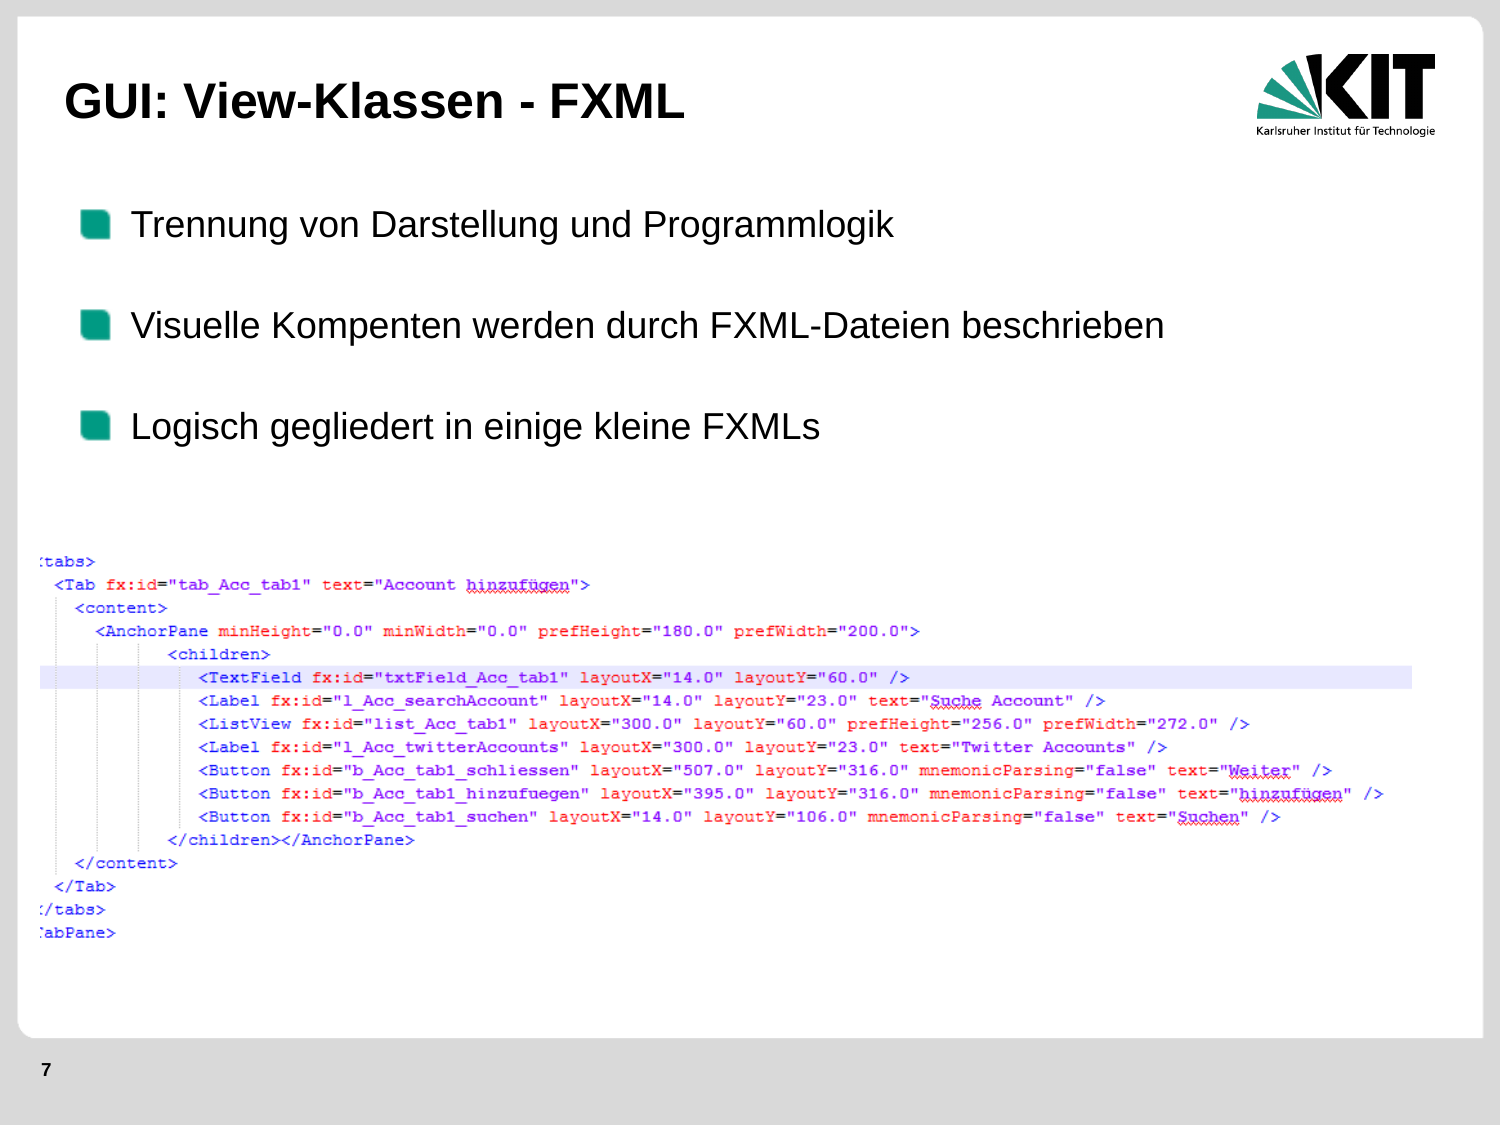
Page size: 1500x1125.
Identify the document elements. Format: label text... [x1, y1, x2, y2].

title GUI: View-Klassen - FXML [64, 54, 1198, 147]
text_box Trennung von Darstellung und Programmlogik Visuelle Kompenten werden durch FXML-Dateien beschrieben Logisch gegliedert in einige kleine FXMLs [64, 196, 1441, 1004]
picture [0, 0, 1500, 1125]
